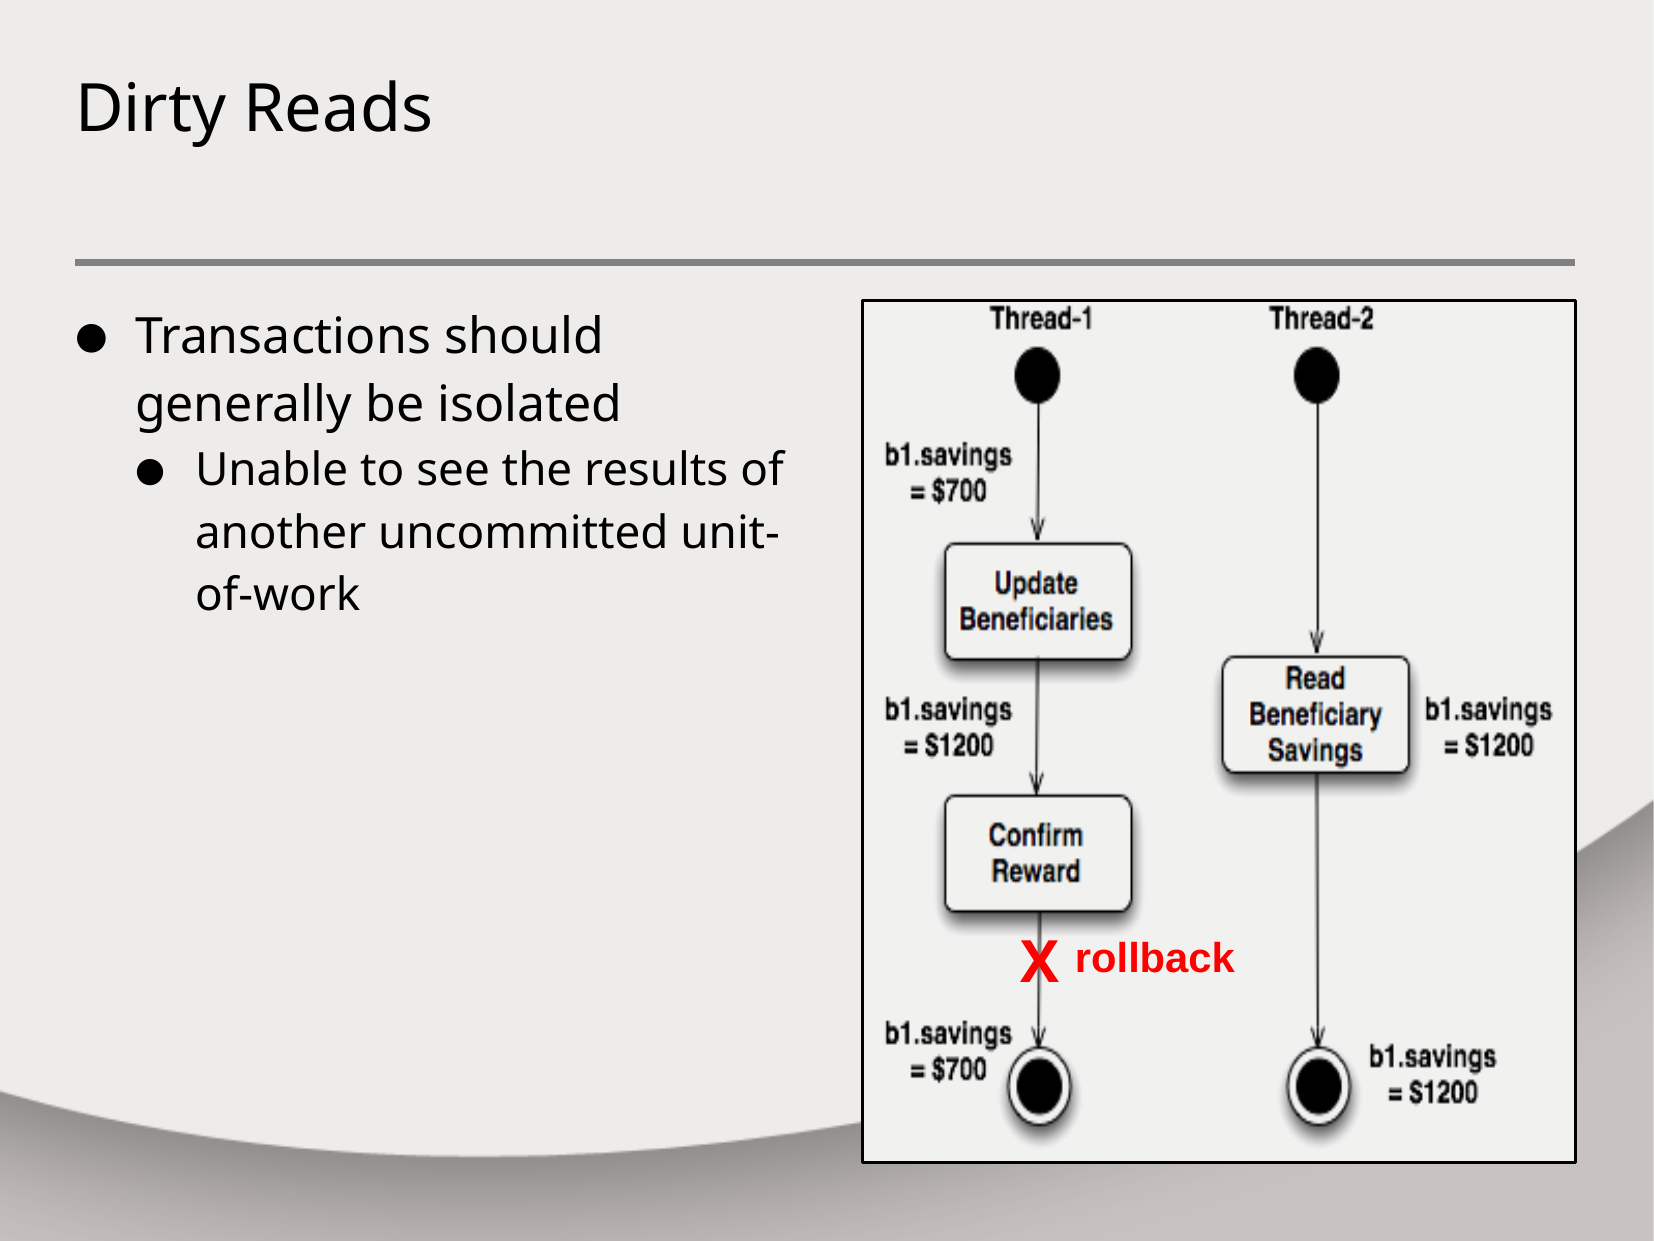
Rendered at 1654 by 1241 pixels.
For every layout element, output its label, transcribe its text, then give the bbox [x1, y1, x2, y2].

text_box rollback [1060, 926, 1250, 989]
text_box X [1005, 912, 1075, 1008]
title Dirty Reads [75, 75, 1576, 226]
picture [0, 0, 1654, 1241]
list Transactions should generally be isolated Unable to see the results of another uncommitted unit-of-work [75, 300, 788, 1163]
